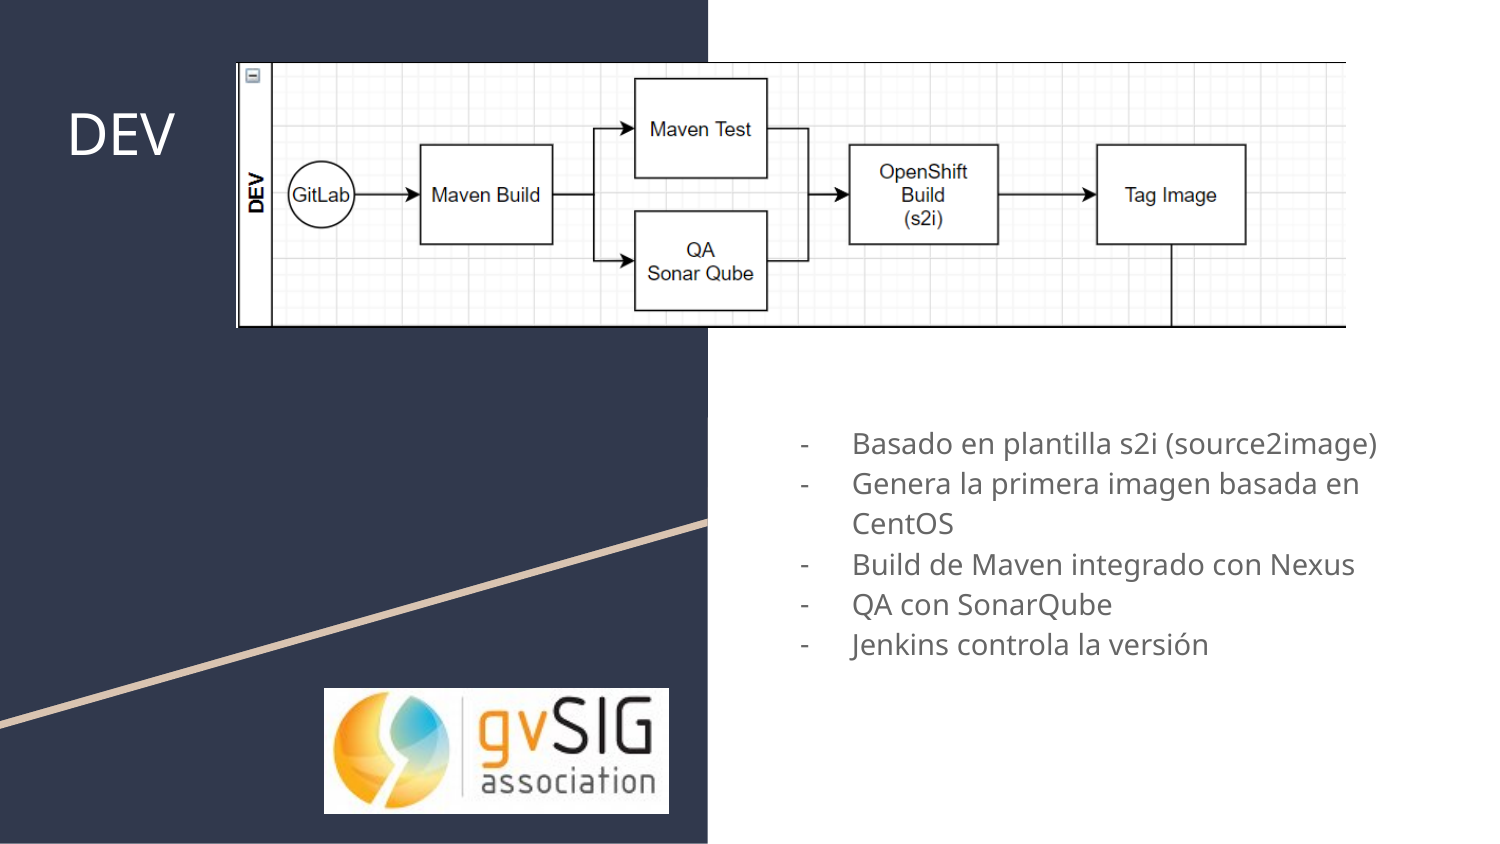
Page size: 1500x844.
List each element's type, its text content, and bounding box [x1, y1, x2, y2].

list Basado en plantilla s2i (source2image) Genera la primera imagen basada en CentOS Build de Maven integrado con Nexus QA con SonarQube Jenkins controla la versión [761, 405, 1446, 755]
picture [236, 62, 1346, 328]
title DEV [51, 82, 660, 494]
picture [324, 688, 669, 814]
